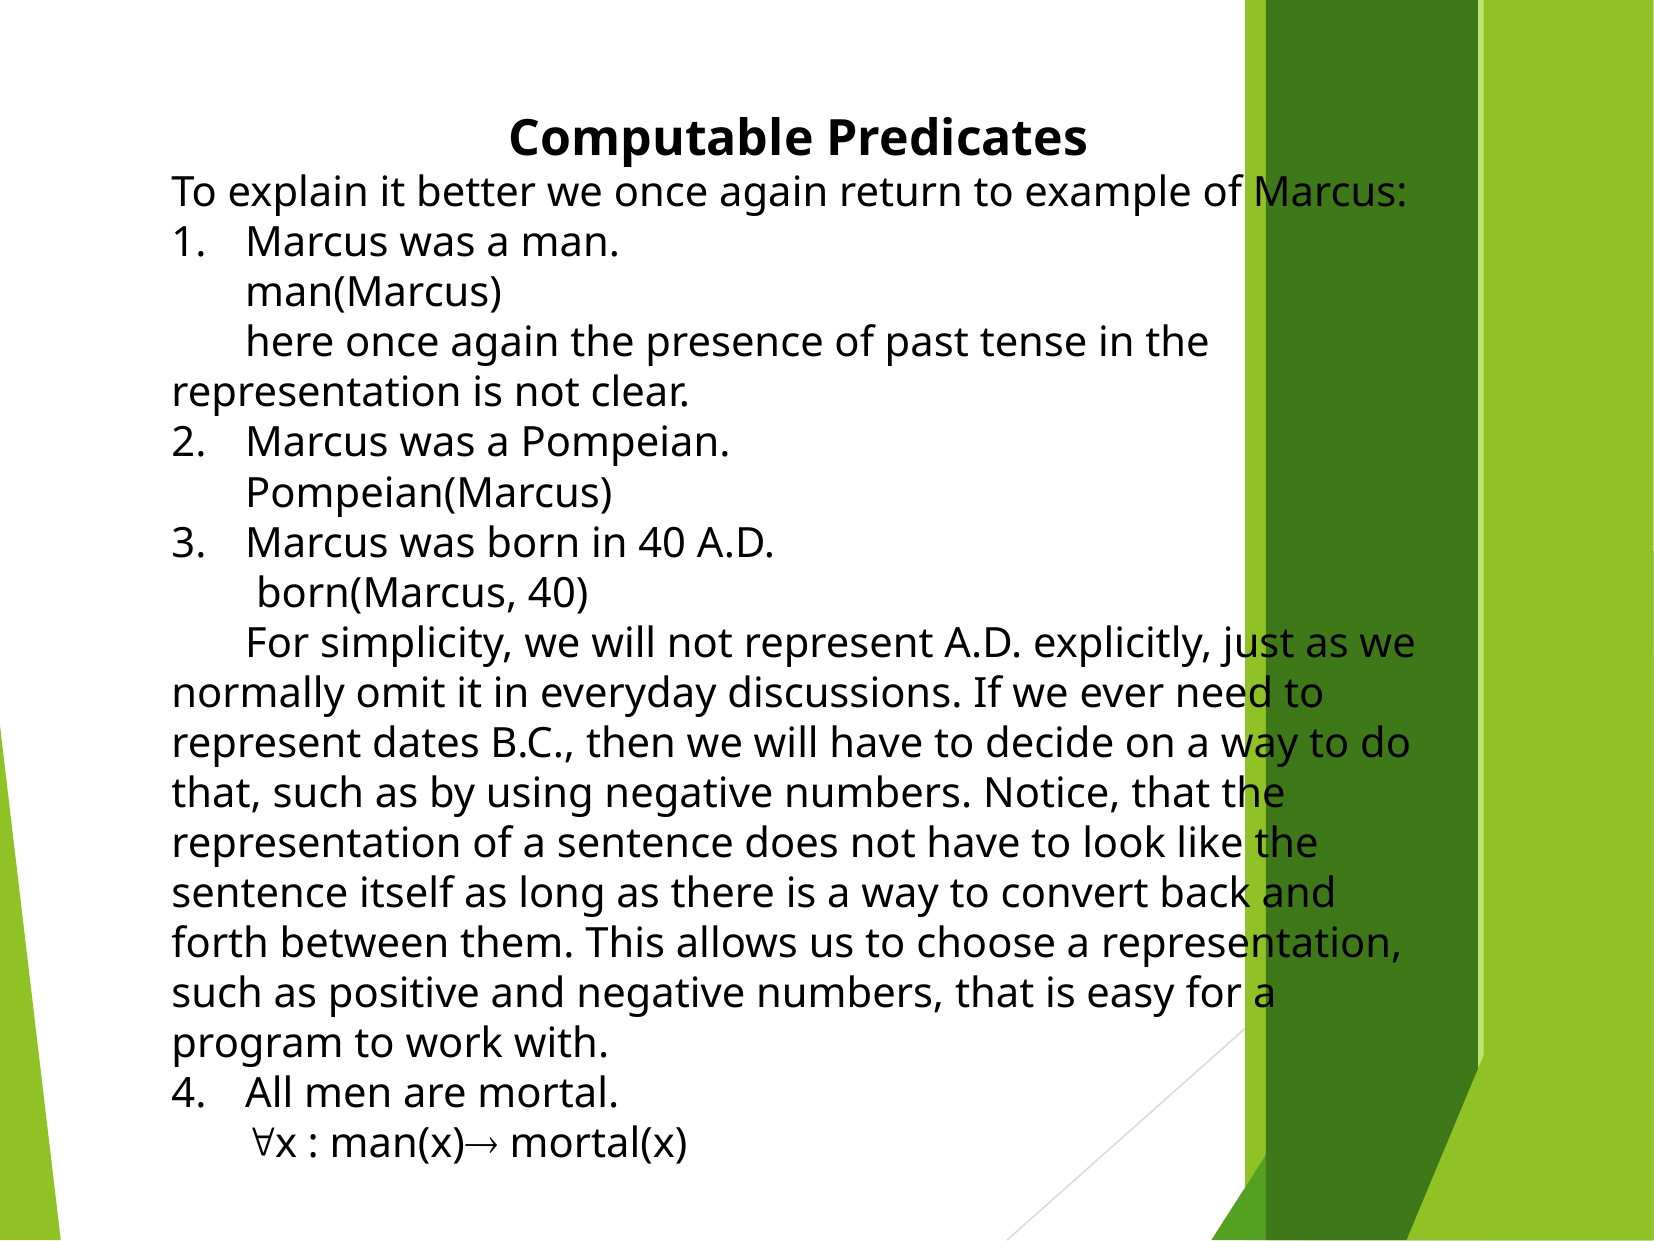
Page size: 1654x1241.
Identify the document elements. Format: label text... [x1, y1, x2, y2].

text_box Computable Predicates To explain it better we once again return to example of Marcus: 1. Marcus was a man. man(Marcus) here once again the presence of past tense in the representation is not clear. 2. Marcus was a Pompeian. Pompeian(Marcus) 3. Marcus was born in 40 A.D. born(Marcus, 40) For simplicity, we will not represent A.D. explicitly, just as we normally omit it in everyday discussions. If we ever need to represent dates B.C., then we will have to decide on a way to do that, such as by using negative numbers. Notice, that the representation of a sentence does not have to look like the sentence itself as long as there is a way to convert back and forth between them. This allows us to choose a representation, such as positive and negative numbers, that is easy for a program to work with. 4. All men are mortal. x : man(x) mortal(x) [156, 97, 1441, 1241]
